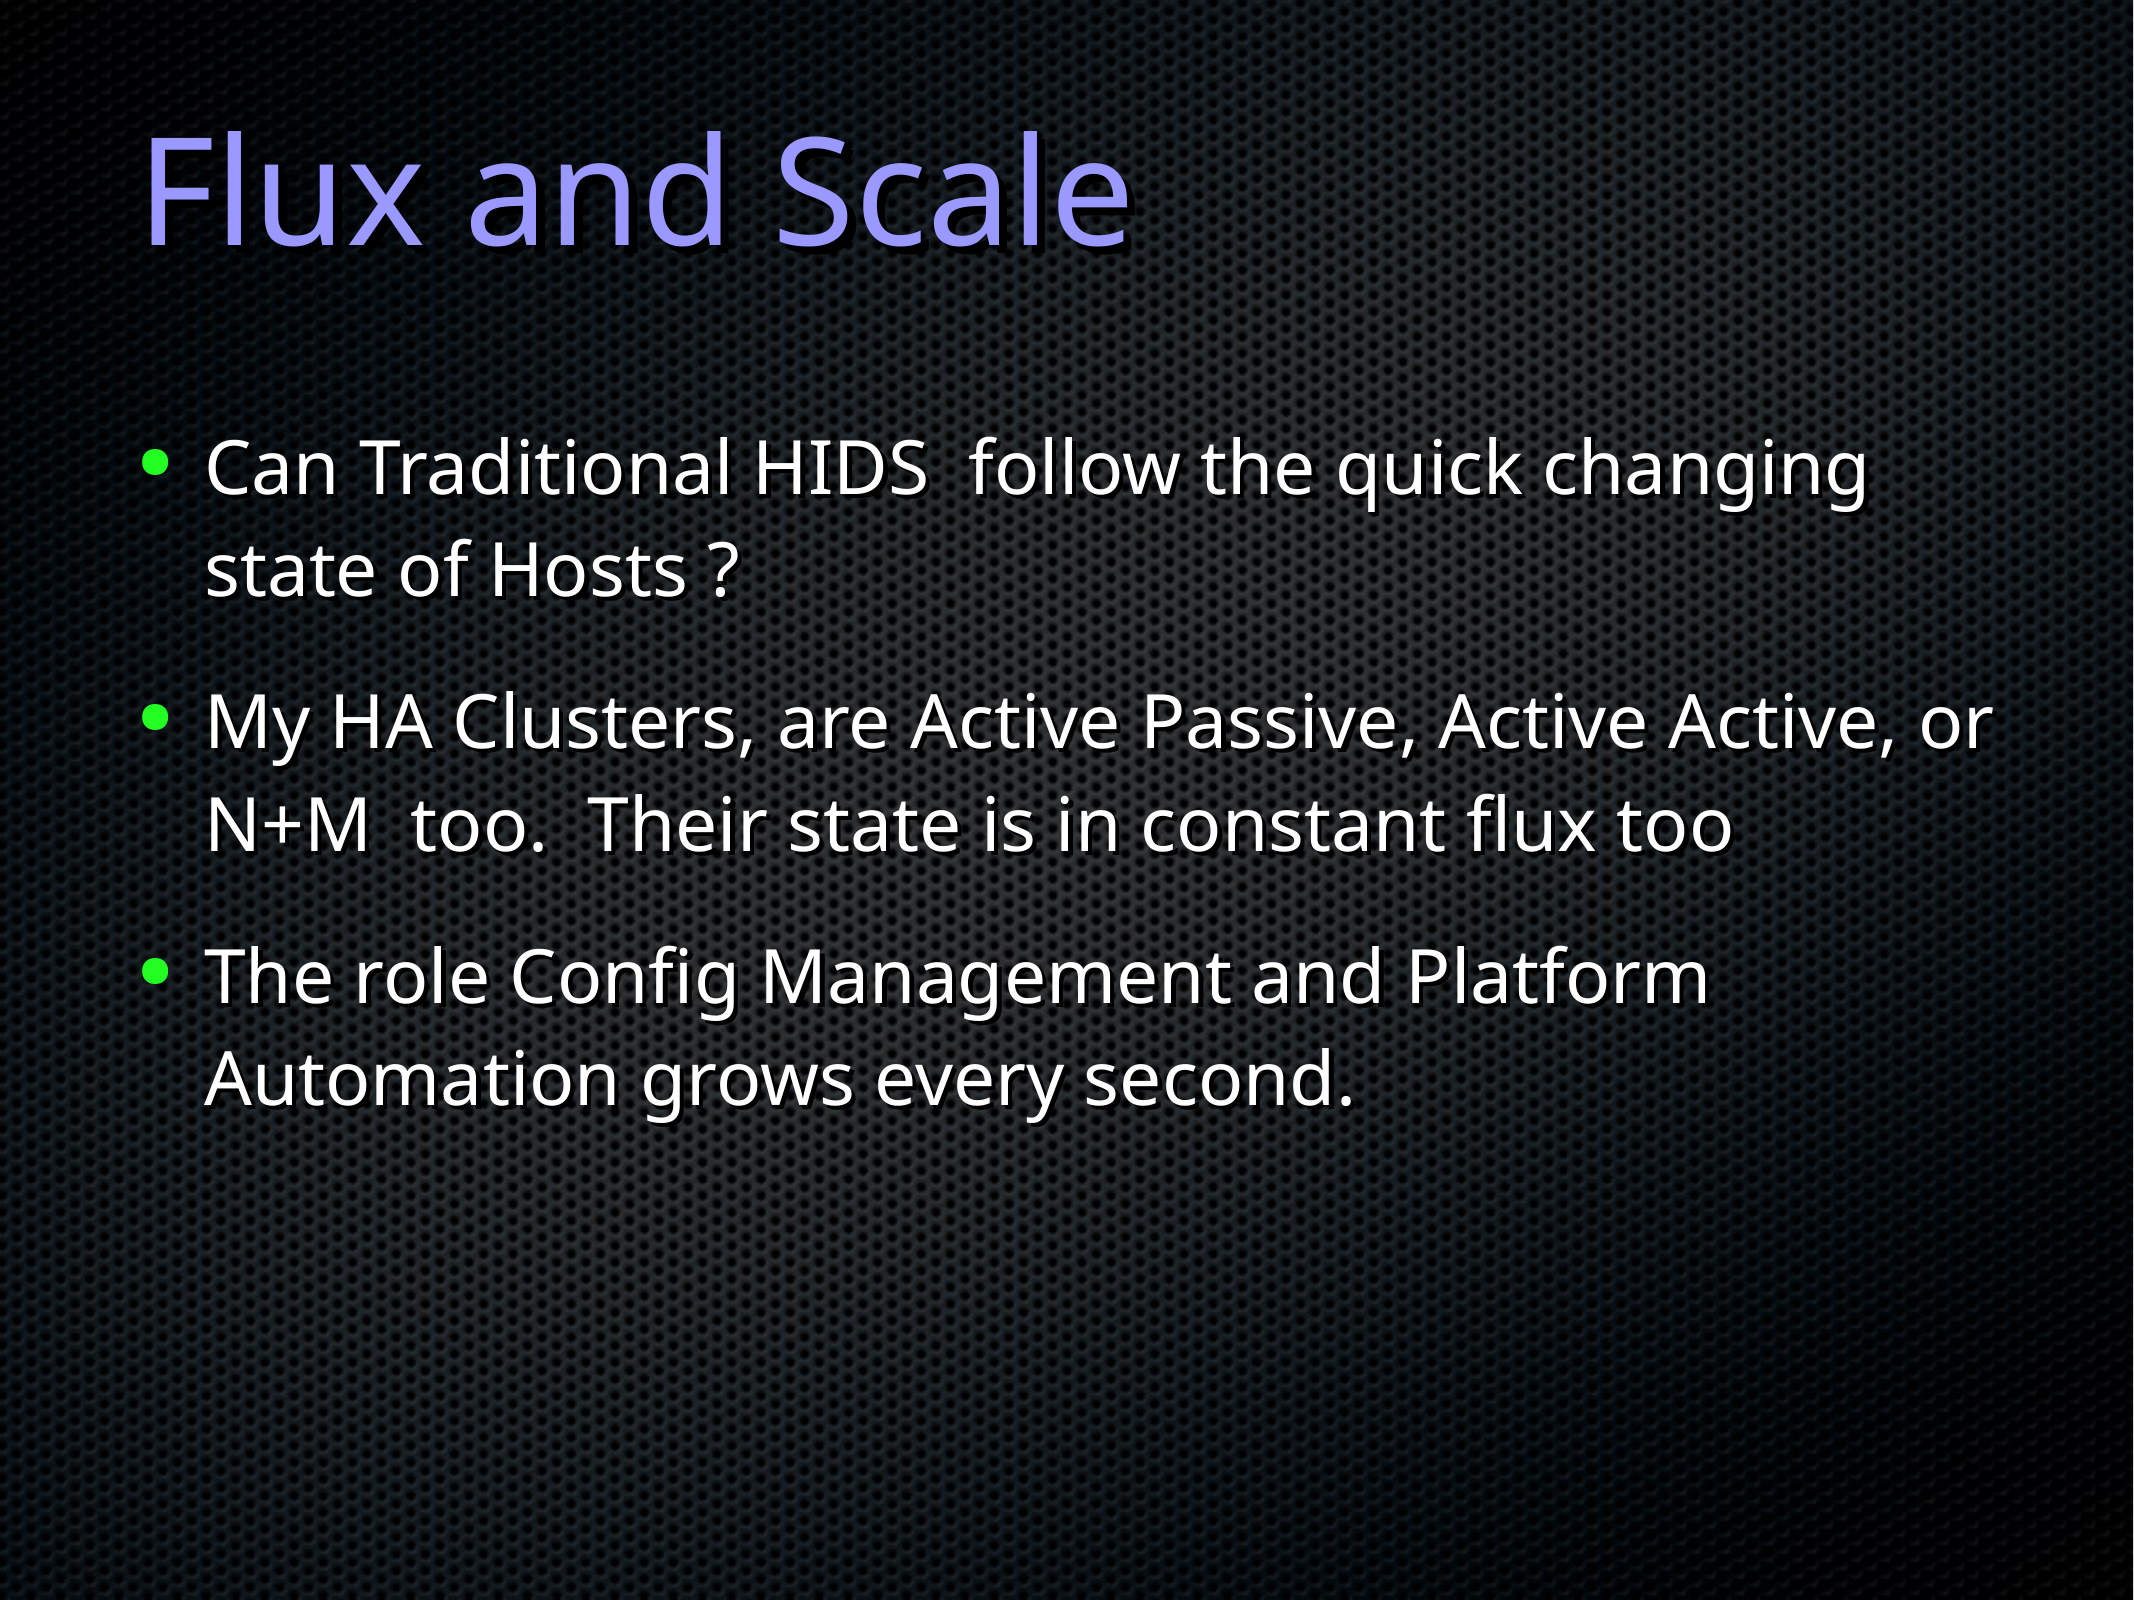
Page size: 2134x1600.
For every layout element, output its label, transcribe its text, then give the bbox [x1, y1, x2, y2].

picture [0, 0, 2134, 1600]
title Flux and Scale [129, 75, 2005, 301]
list Can Traditional HIDS follow the quick changing state of Hosts ? My HA Clusters, are Active Passive, Active Active, or N+M too. Their state is in constant flux too The role Config Management and Platform Automation grows every second. [129, 421, 2005, 1424]
